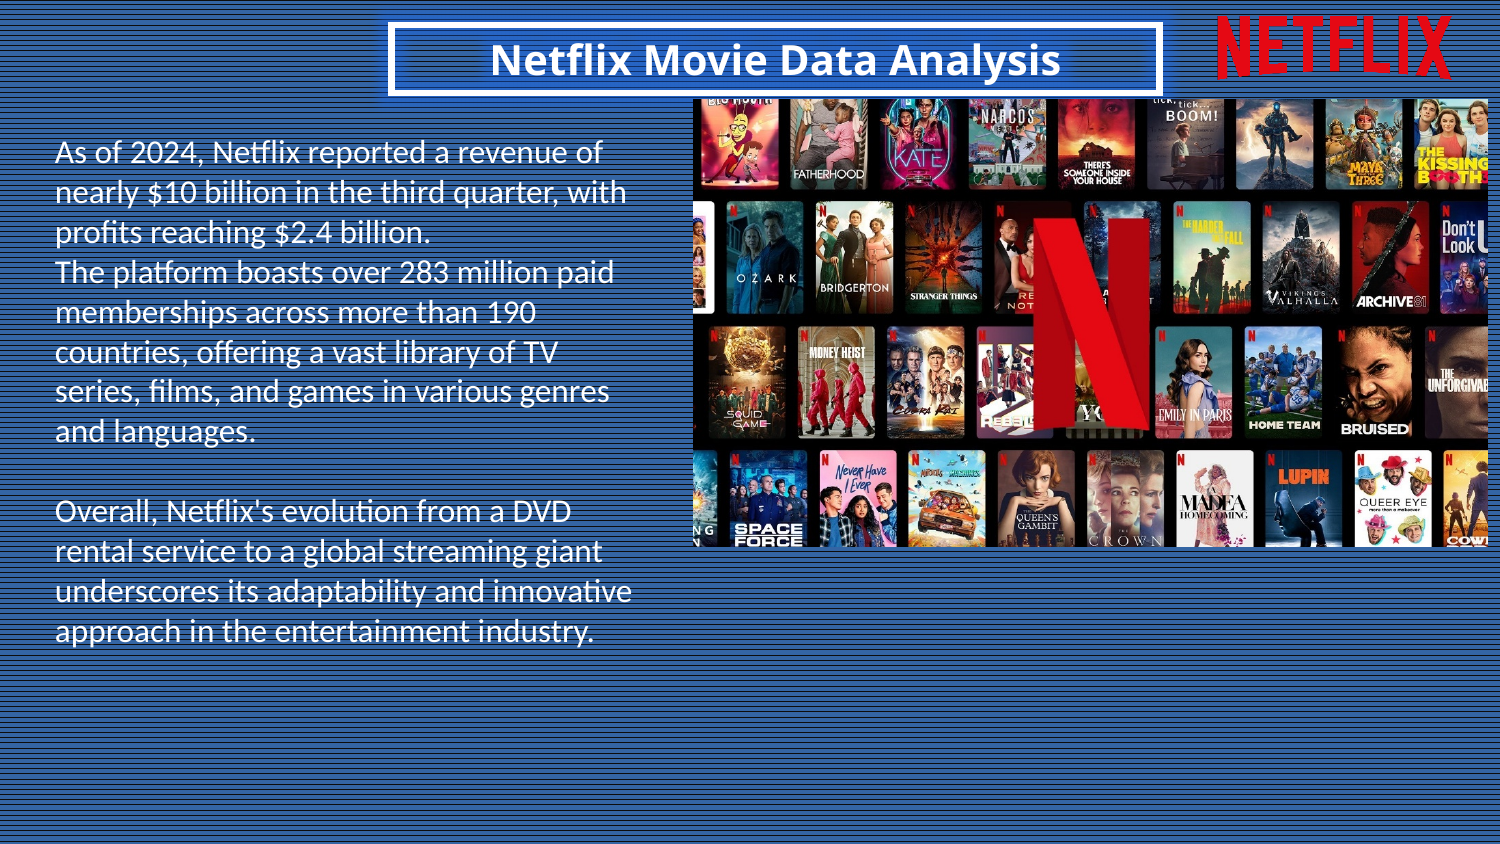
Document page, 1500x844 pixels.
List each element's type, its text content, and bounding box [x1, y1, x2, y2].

text_box As of 2024, Netflix reported a revenue of nearly $10 billion in the third quarter, with profits reaching $2.4 billion. The platform boasts over 283 million paid memberships across more than 190 countries, offering a vast library of TV series, films, and games in various genres and languages. Overall, Netflix's evolution from a DVD rental service to a global streaming giant underscores its adaptability and innovative approach in the entertainment industry. [40, 122, 656, 657]
picture [1209, 8, 1459, 85]
text_box Netflix Movie Data Analysis [391, 24, 1160, 93]
picture [693, 99, 1488, 547]
